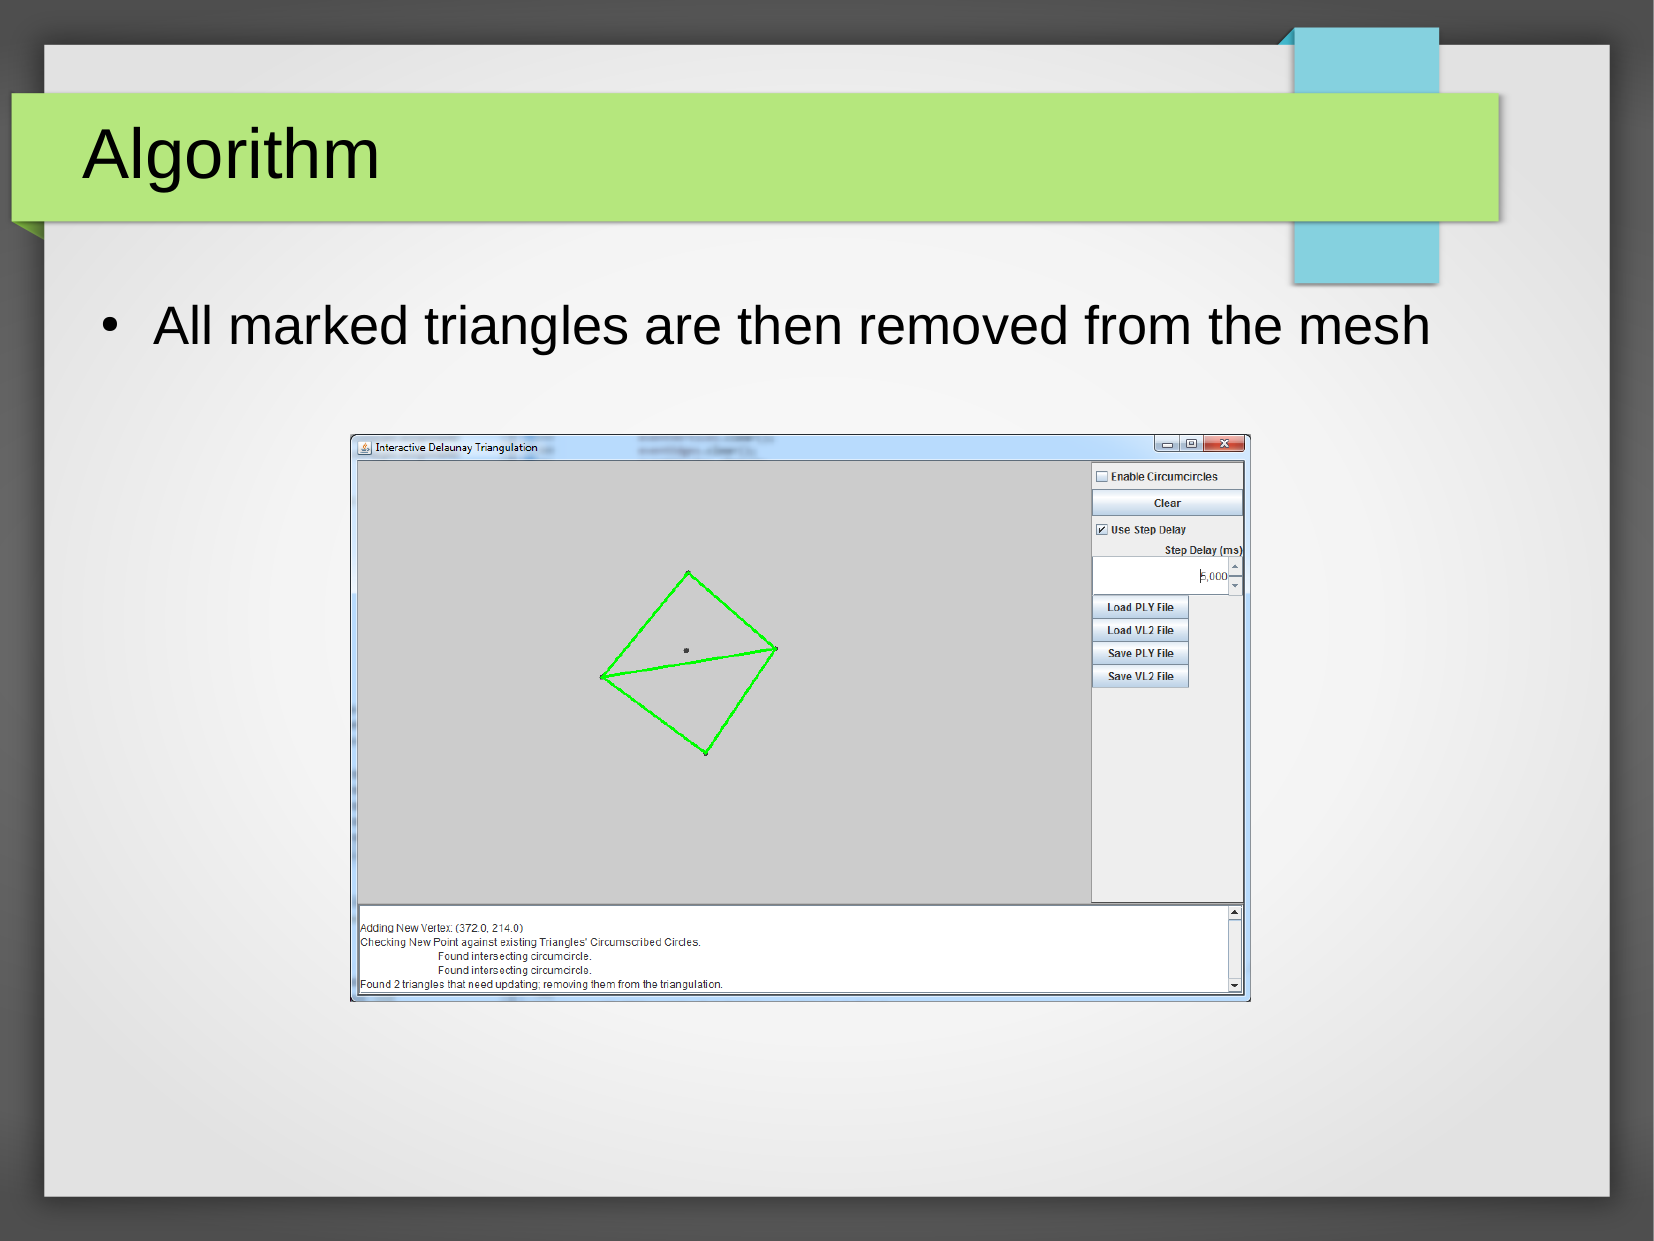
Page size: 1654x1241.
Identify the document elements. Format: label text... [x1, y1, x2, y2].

list All marked triangles are then removed from the mesh [82, 295, 1571, 1015]
picture [0, 0, 1654, 1241]
title Algorithm [82, 94, 1264, 213]
